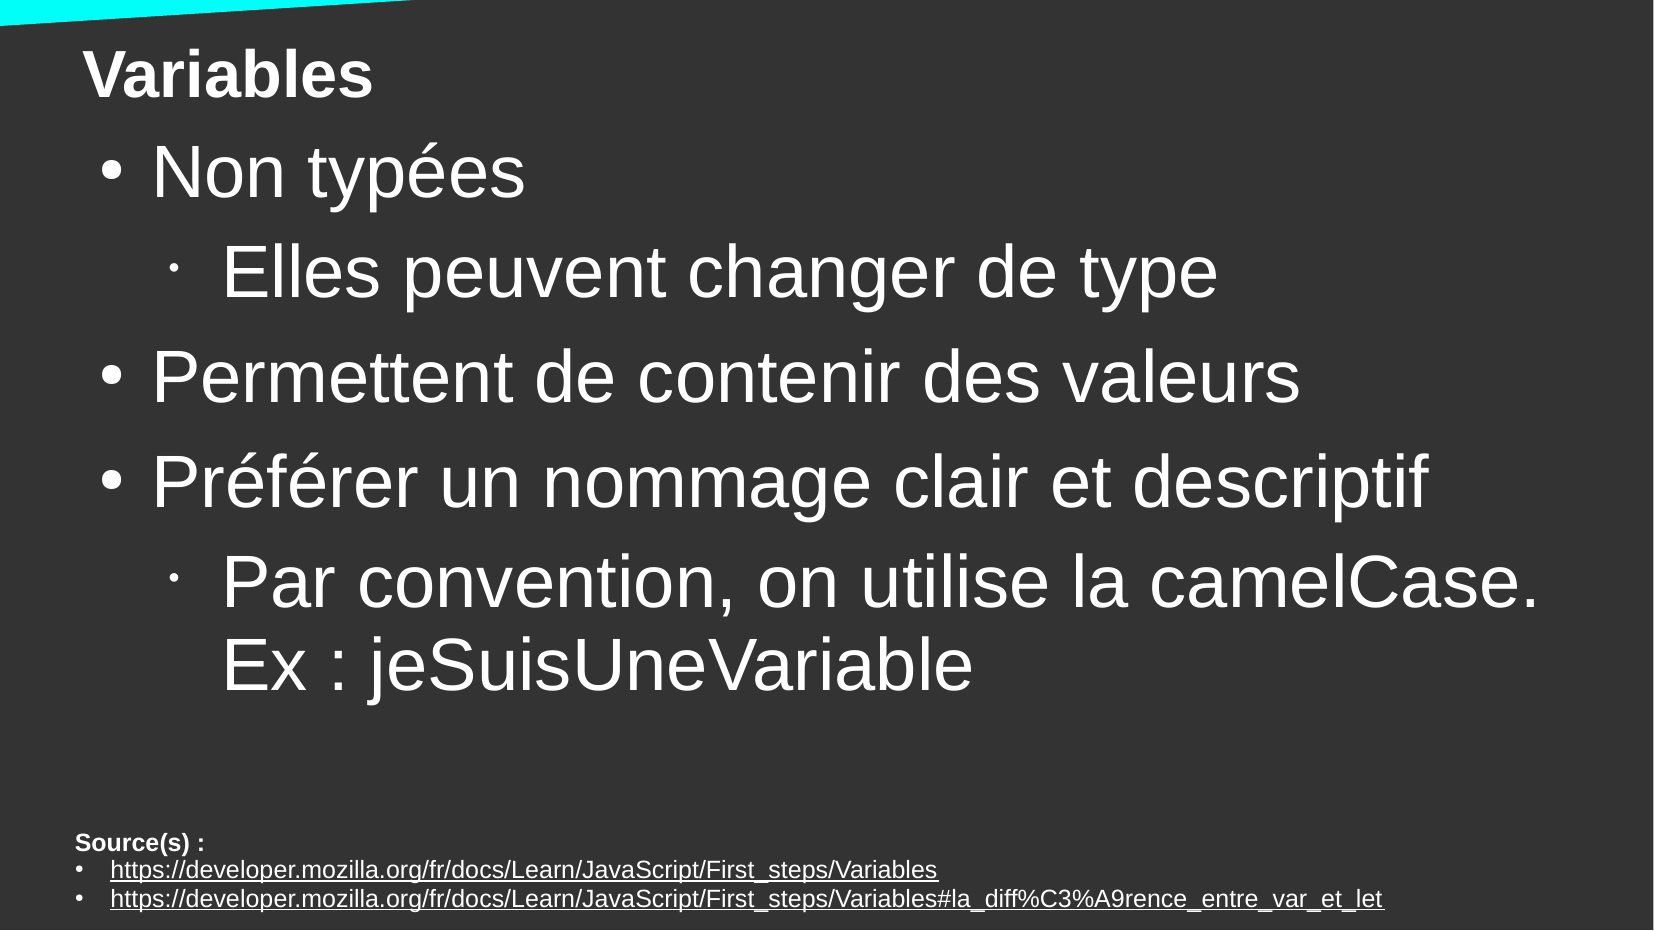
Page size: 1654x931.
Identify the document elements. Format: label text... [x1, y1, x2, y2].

list Non typées Elles peuvent changer de type Permettent de contenir des valeurs Préférer un nommage clair et descriptif Par convention, on utilise la camelCase. Ex : jeSuisUneVariable [80, 129, 1620, 709]
text_box [0, 0, 414, 26]
title Variables [82, 37, 1571, 114]
text_box Source(s) : https://developer.mozilla.org/fr/docs/Learn/JavaScript/First_steps/Variables https://developer.mozilla.org/fr/docs/Learn/JavaScript/First_steps/Variables#la_diff%C3%A9rence_entre_var_et_let [60, 820, 1583, 920]
